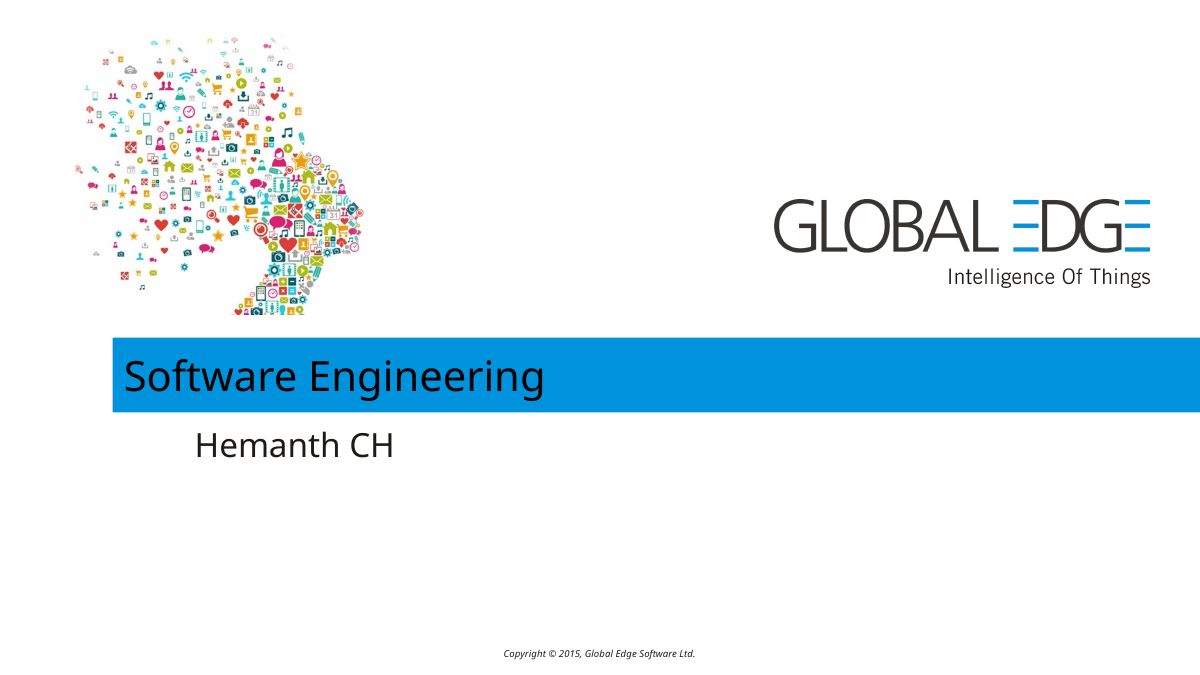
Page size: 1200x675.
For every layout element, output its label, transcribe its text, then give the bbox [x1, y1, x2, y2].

title Software Engineering [112, 337, 1200, 413]
picture [75, 0, 377, 315]
list Hemanth CH [112, 412, 975, 475]
picture [774, 199, 1150, 288]
